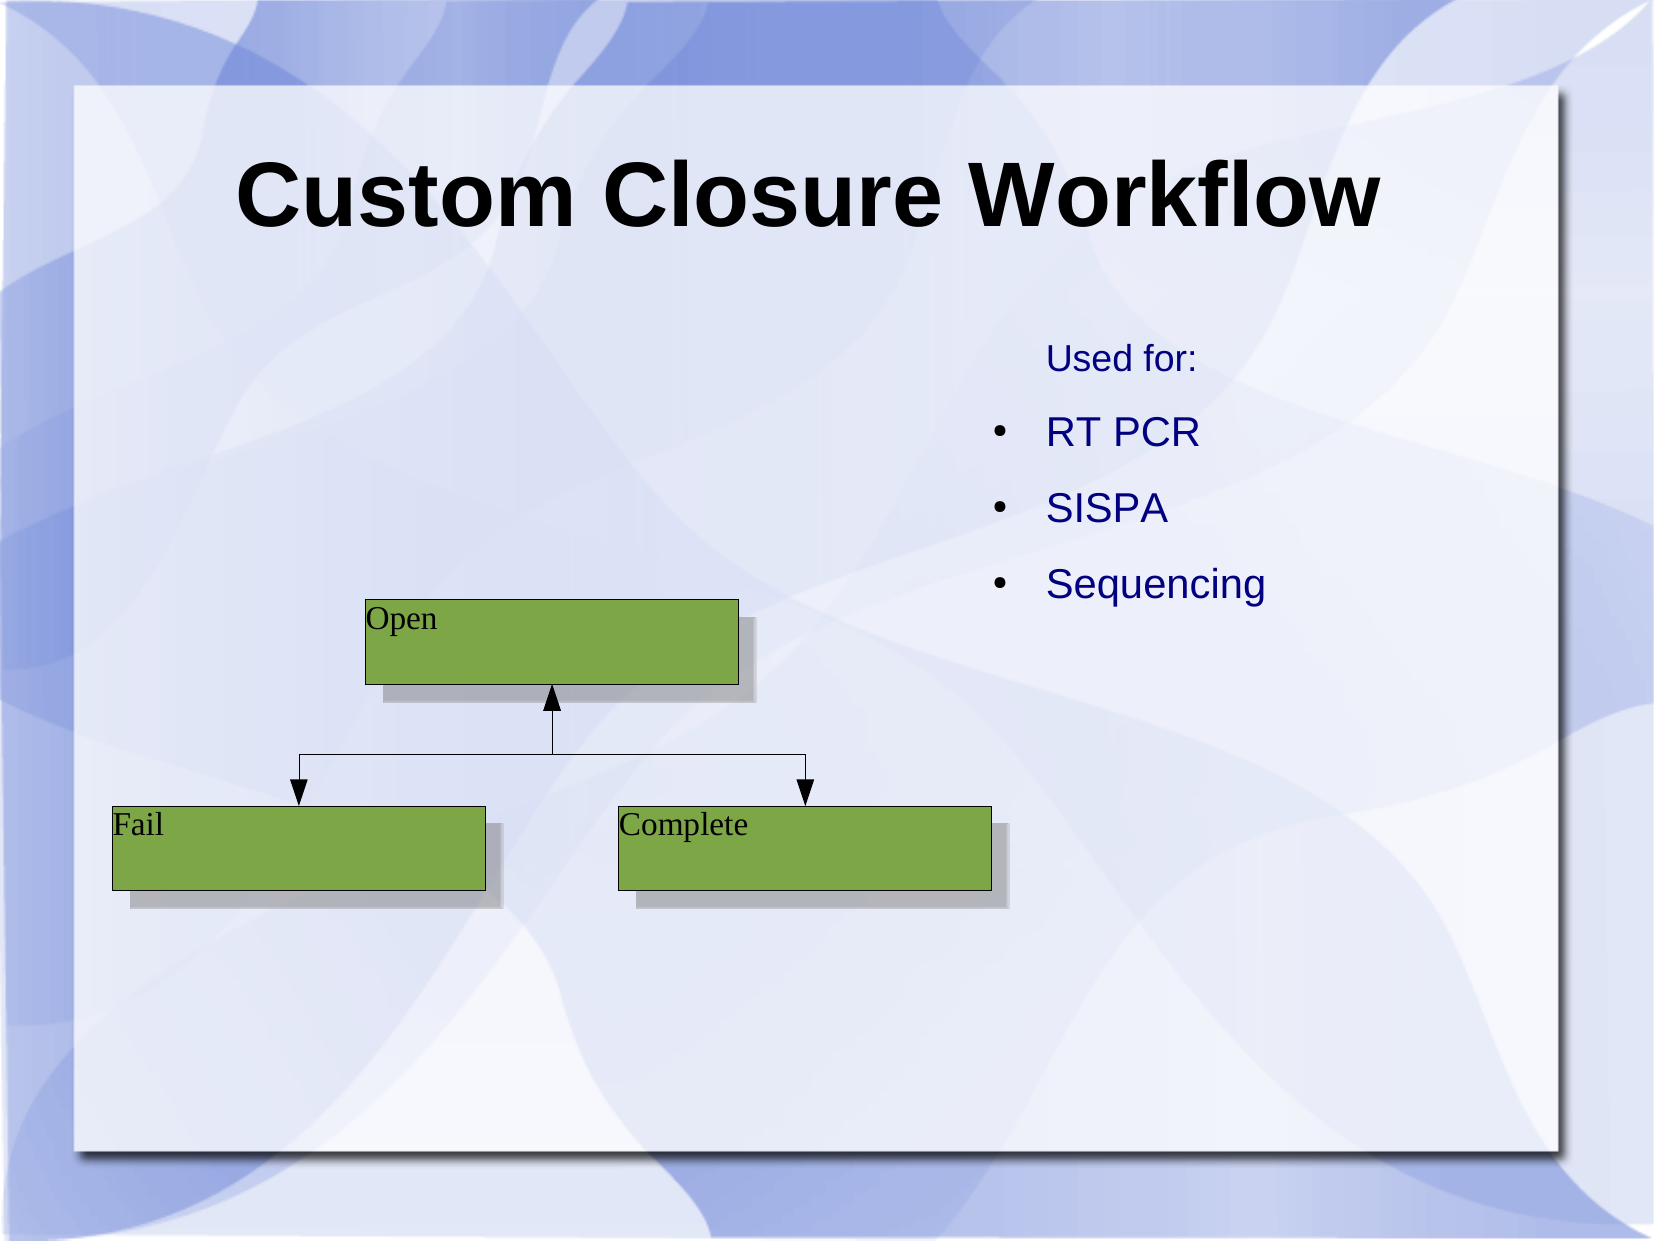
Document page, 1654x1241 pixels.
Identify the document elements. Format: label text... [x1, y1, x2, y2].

text_box Fail [112, 806, 486, 891]
text_box Complete [618, 806, 992, 891]
list Used for: RT PCR SISPA Sequencing [975, 337, 1613, 751]
picture [0, 0, 1654, 1241]
title Custom Closure Workflow [82, 90, 1536, 298]
text_box Open [365, 599, 739, 685]
